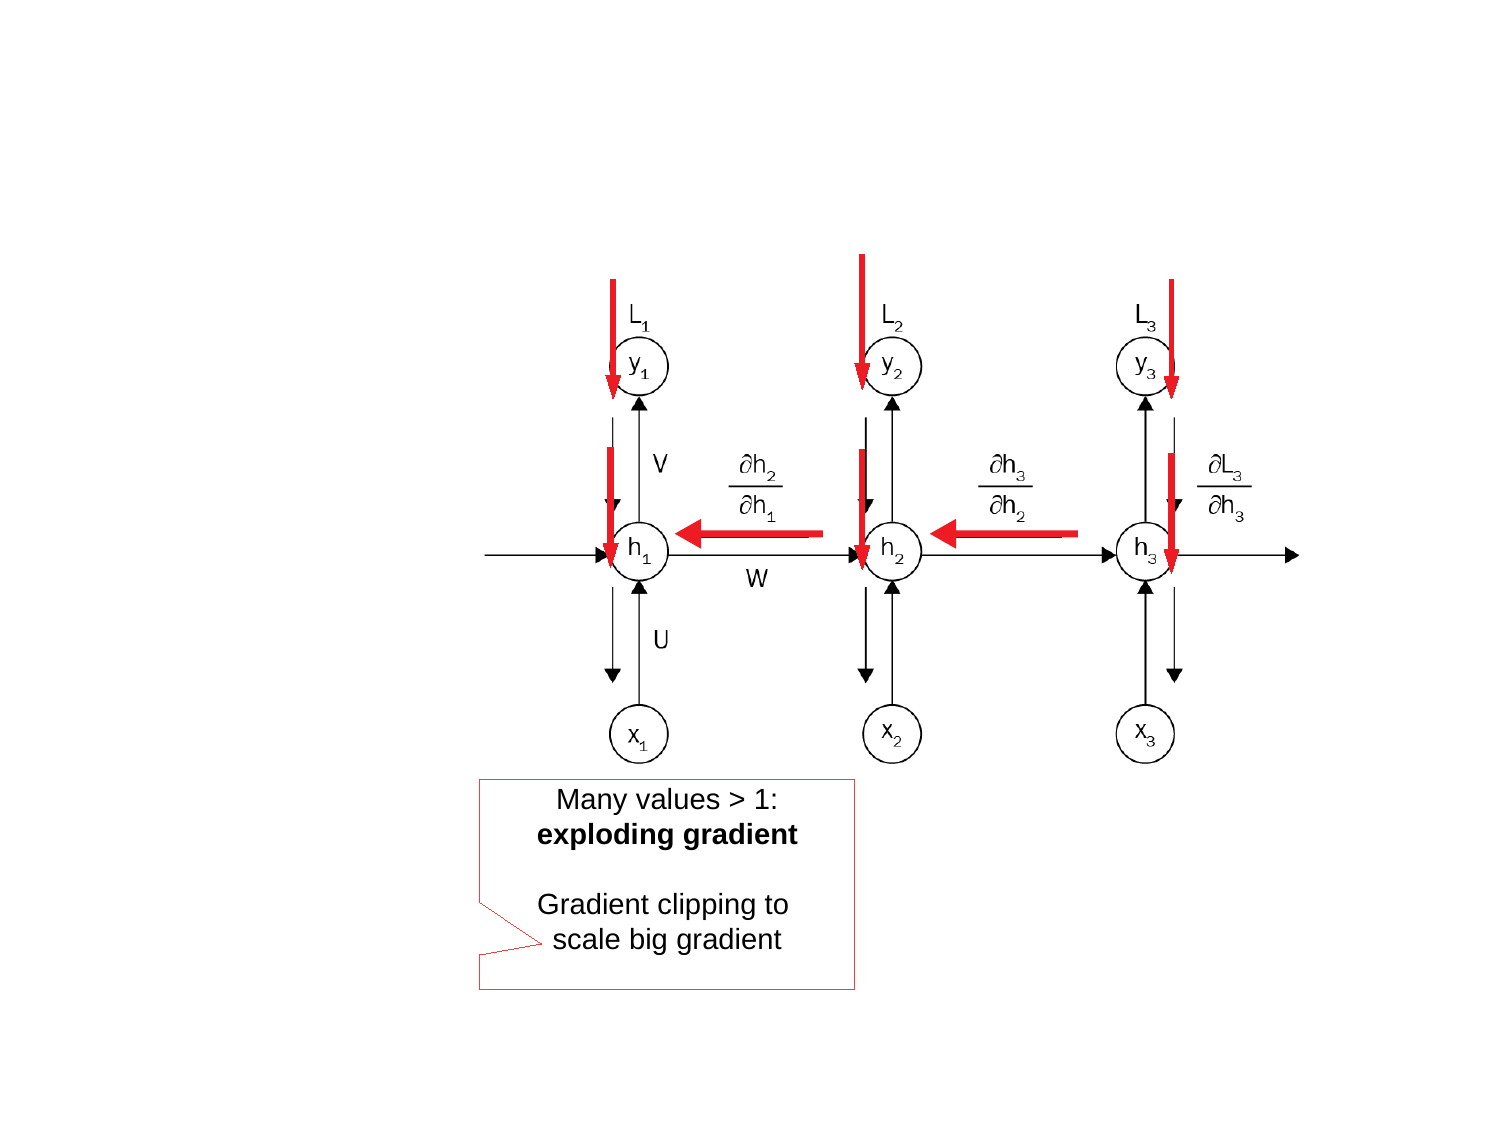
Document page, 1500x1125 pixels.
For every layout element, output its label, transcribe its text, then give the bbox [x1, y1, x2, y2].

text_box [1164, 453, 1179, 574]
text_box [854, 449, 870, 570]
text_box [603, 447, 619, 568]
text_box [605, 279, 621, 399]
text_box Many values > 1: exploding gradient Gradient clipping to scale big gradient [479, 779, 855, 990]
text_box [674, 518, 823, 549]
picture [465, 284, 1318, 782]
text_box [929, 518, 1078, 549]
text_box [854, 254, 870, 390]
text_box [1164, 279, 1179, 399]
